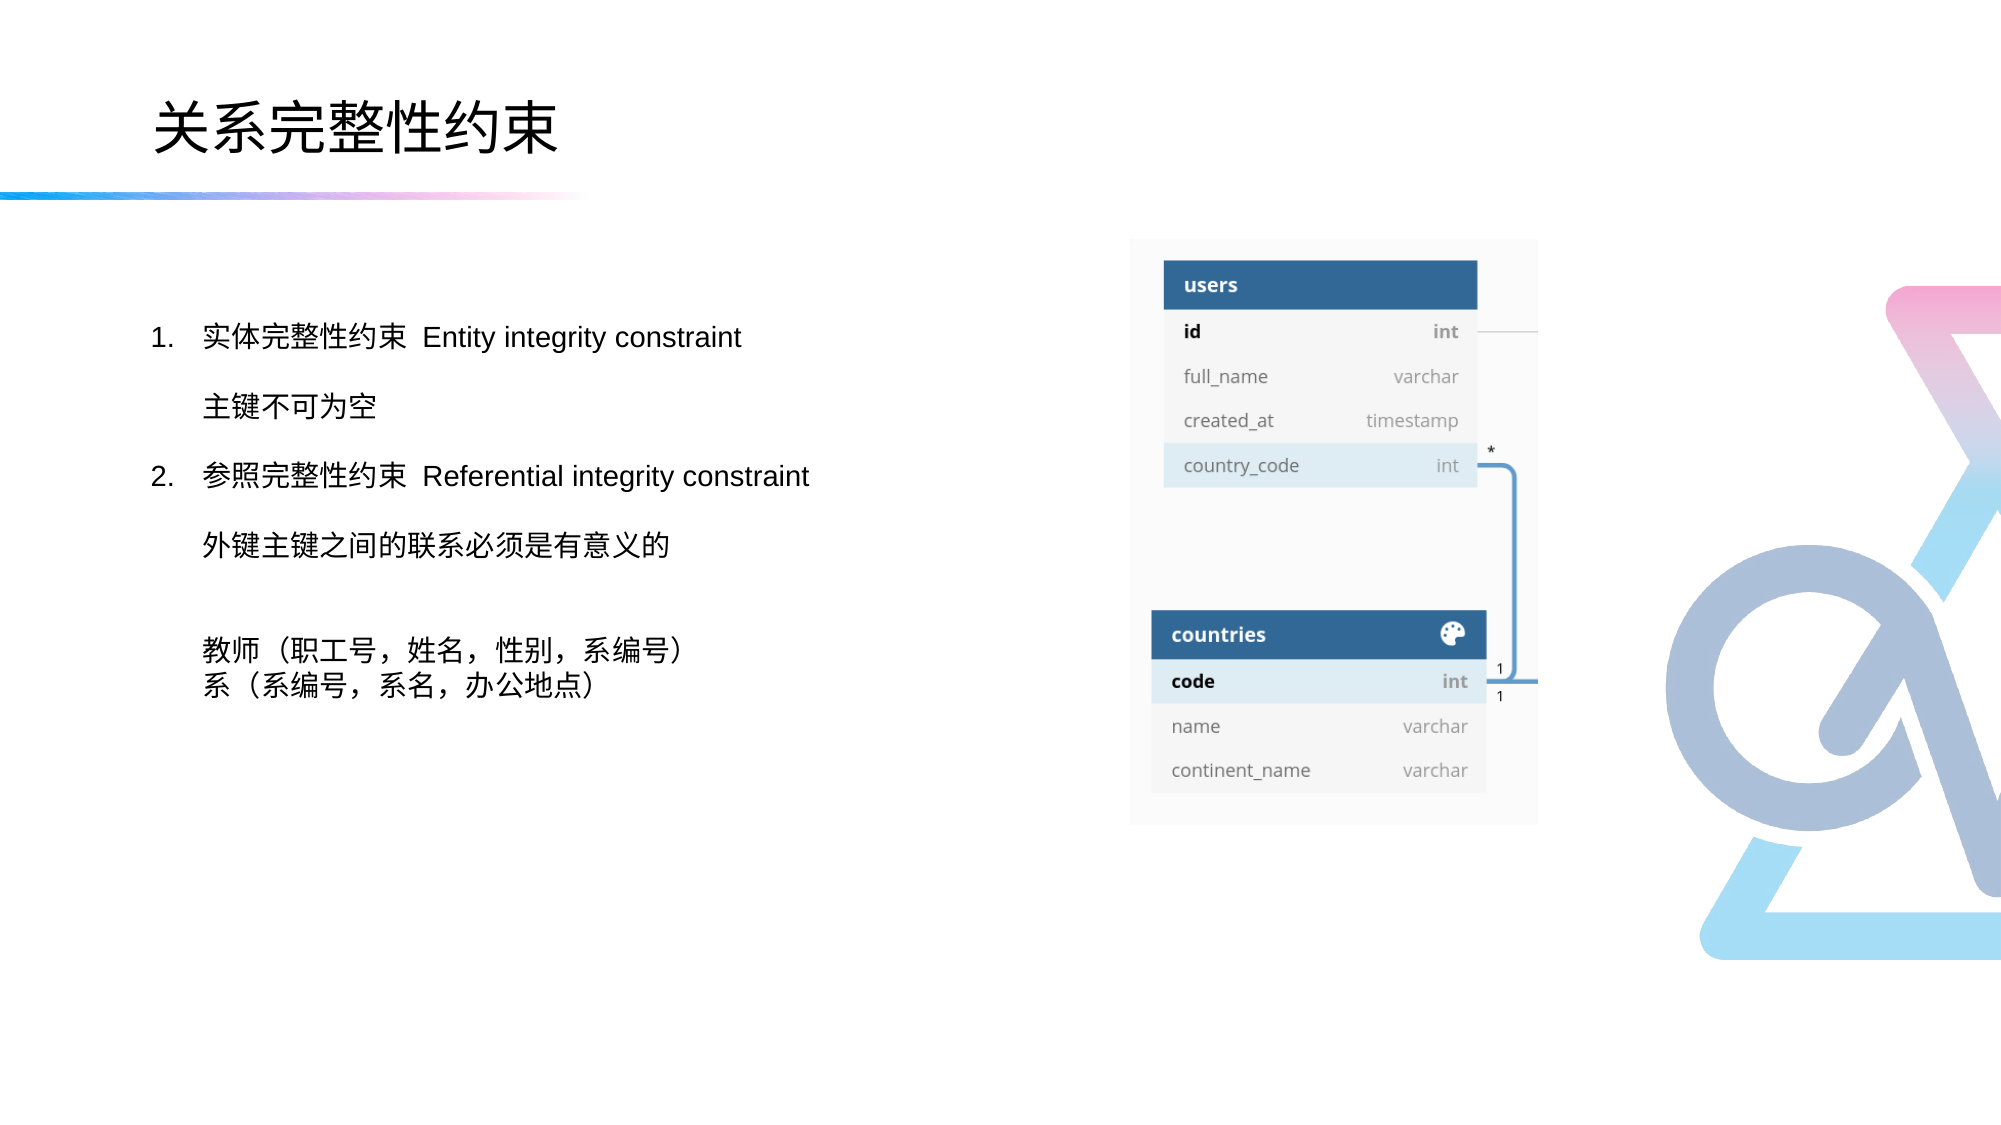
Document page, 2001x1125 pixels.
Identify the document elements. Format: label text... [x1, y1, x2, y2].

title 关系完整性约束 [137, 46, 1863, 216]
text_box 实体完整性约束 Entity integrity constraint 主键不可为空 参照完整性约束 Referential integrity constraint 外键主键之间的联系必须是有意义的 教师（职工号，姓名，性别，系编号） 系（系编号，系名，办公地点） [112, 302, 829, 788]
picture [1130, 239, 1538, 826]
picture [21, 192, 47, 200]
picture [7, 192, 19, 198]
